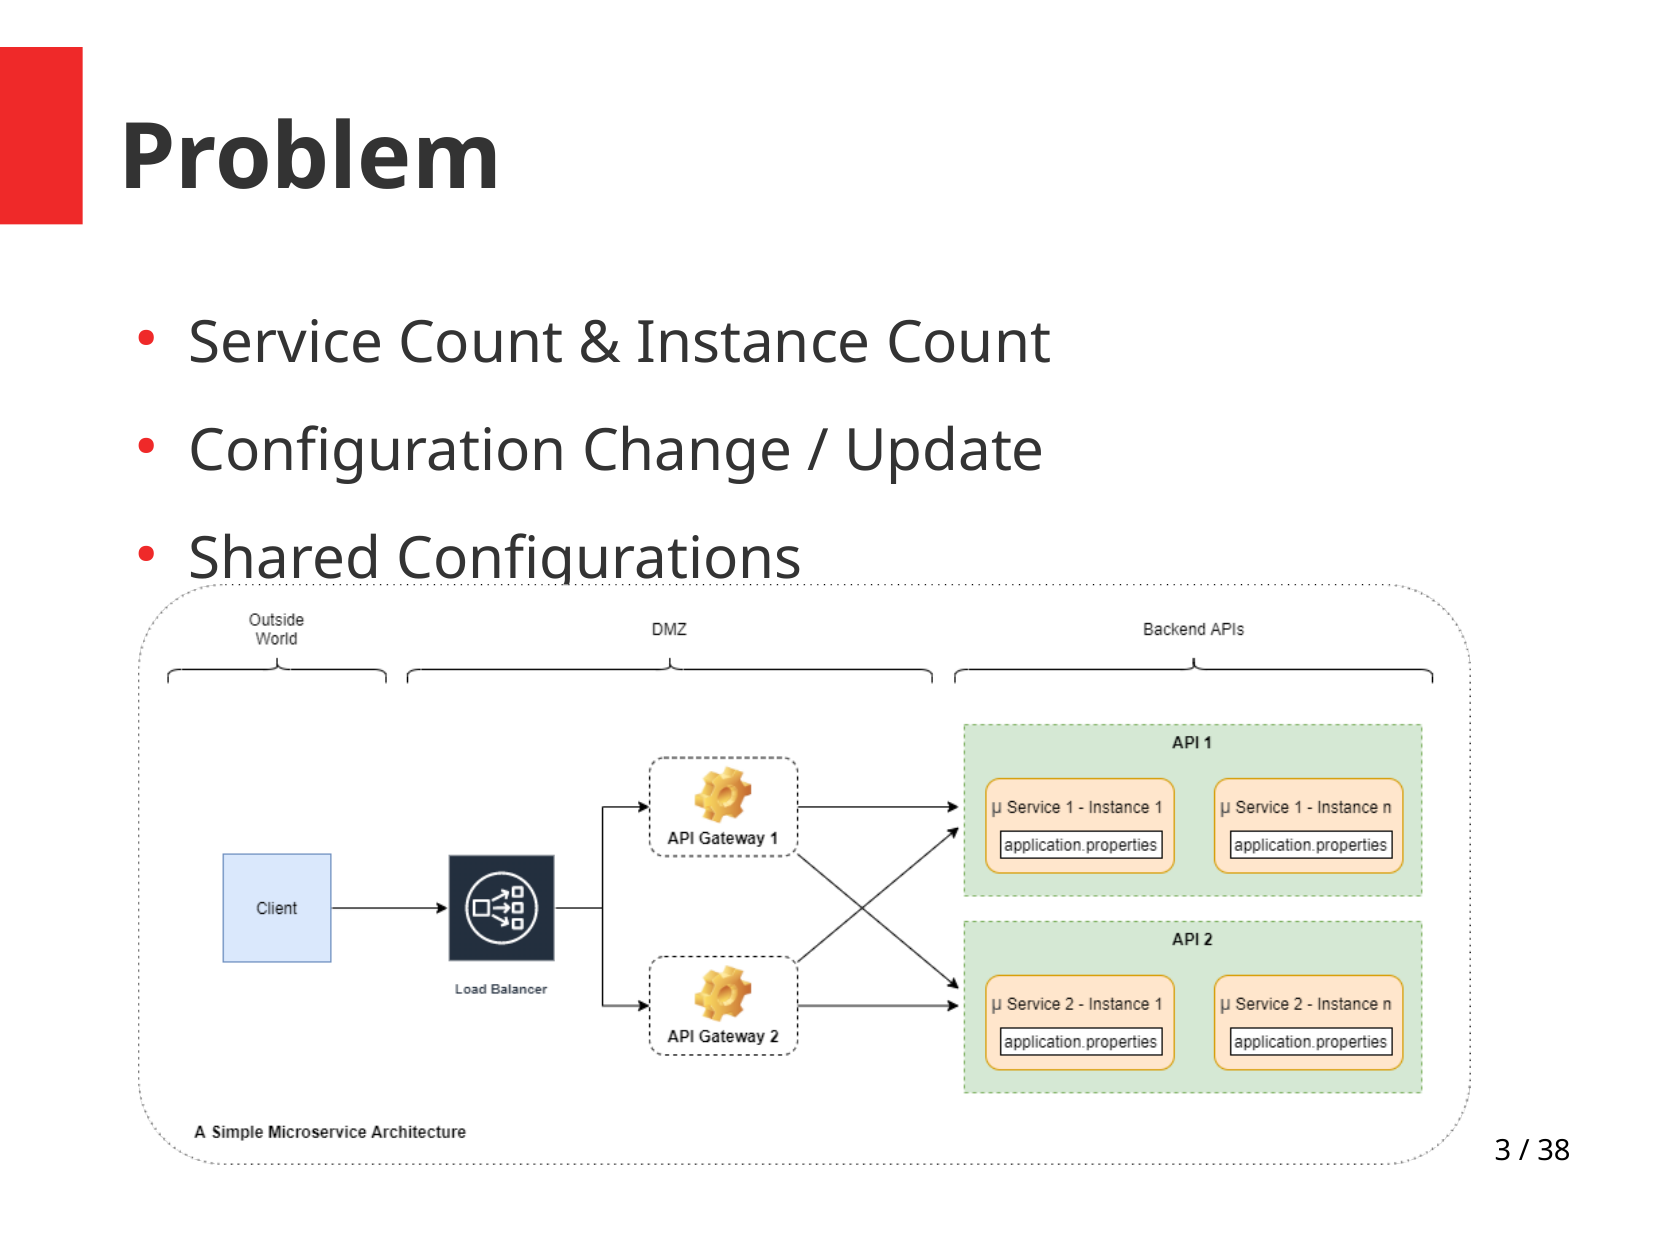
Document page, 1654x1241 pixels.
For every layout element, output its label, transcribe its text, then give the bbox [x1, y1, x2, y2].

title Problem [118, 49, 1571, 257]
list Service Count & Instance Count Configuration Change / Update Shared Configurations [118, 299, 1536, 510]
picture [138, 584, 1471, 1165]
